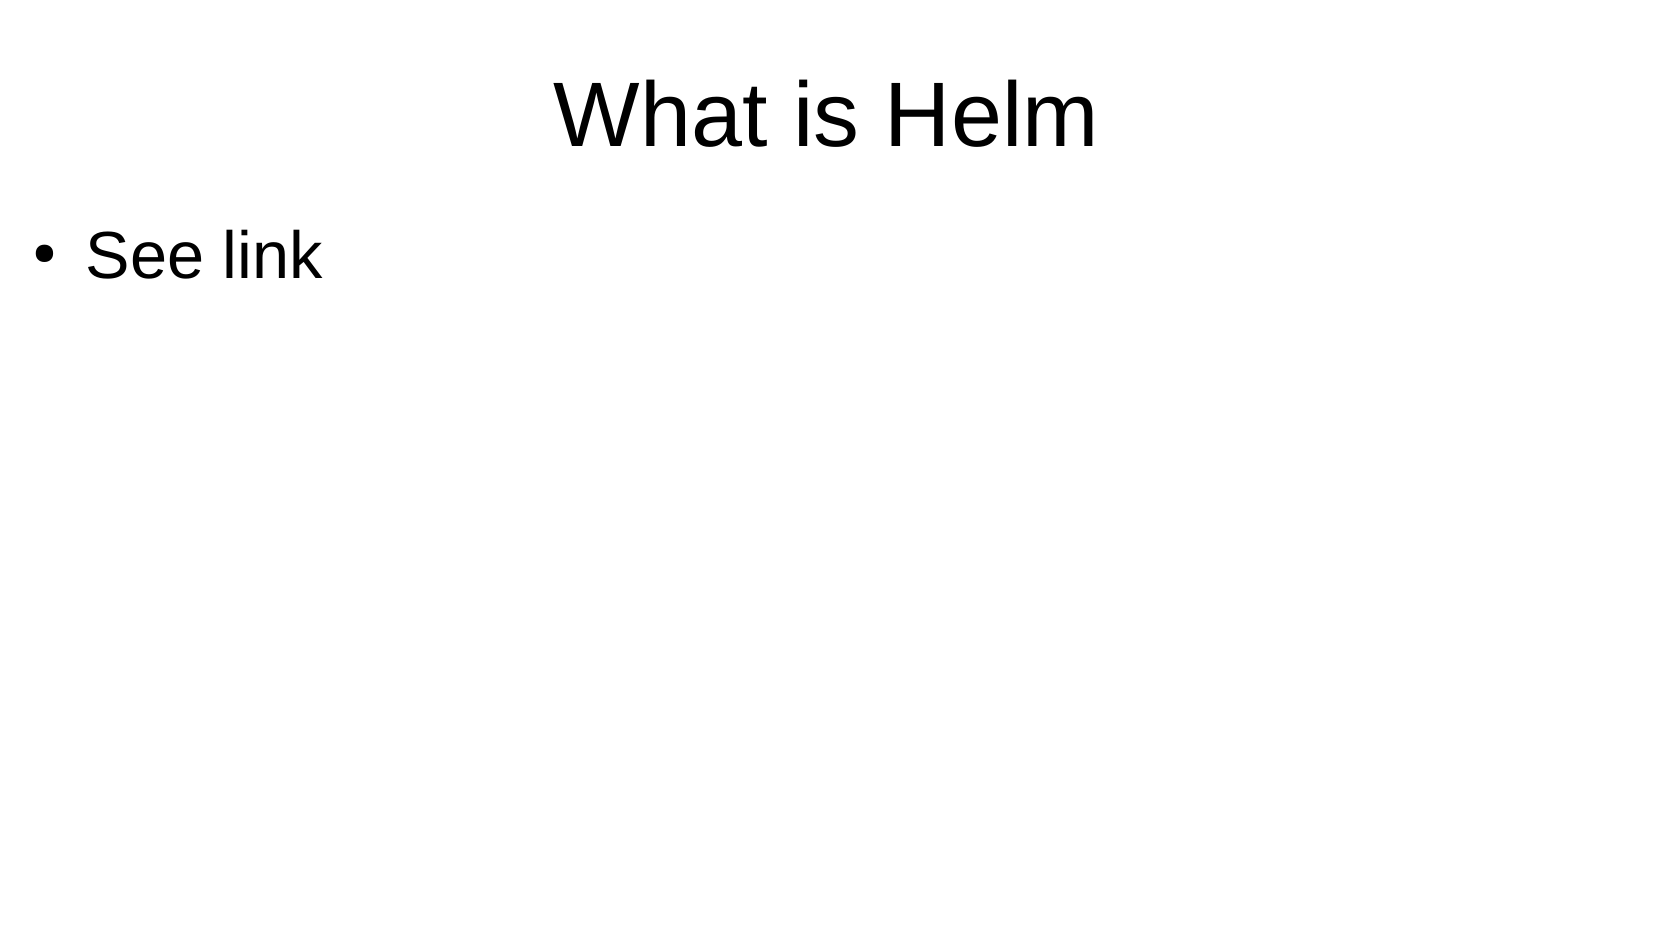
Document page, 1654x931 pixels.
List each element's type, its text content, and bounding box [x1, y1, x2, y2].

list See link [15, 217, 1571, 901]
title What is Helm [82, 37, 1571, 193]
